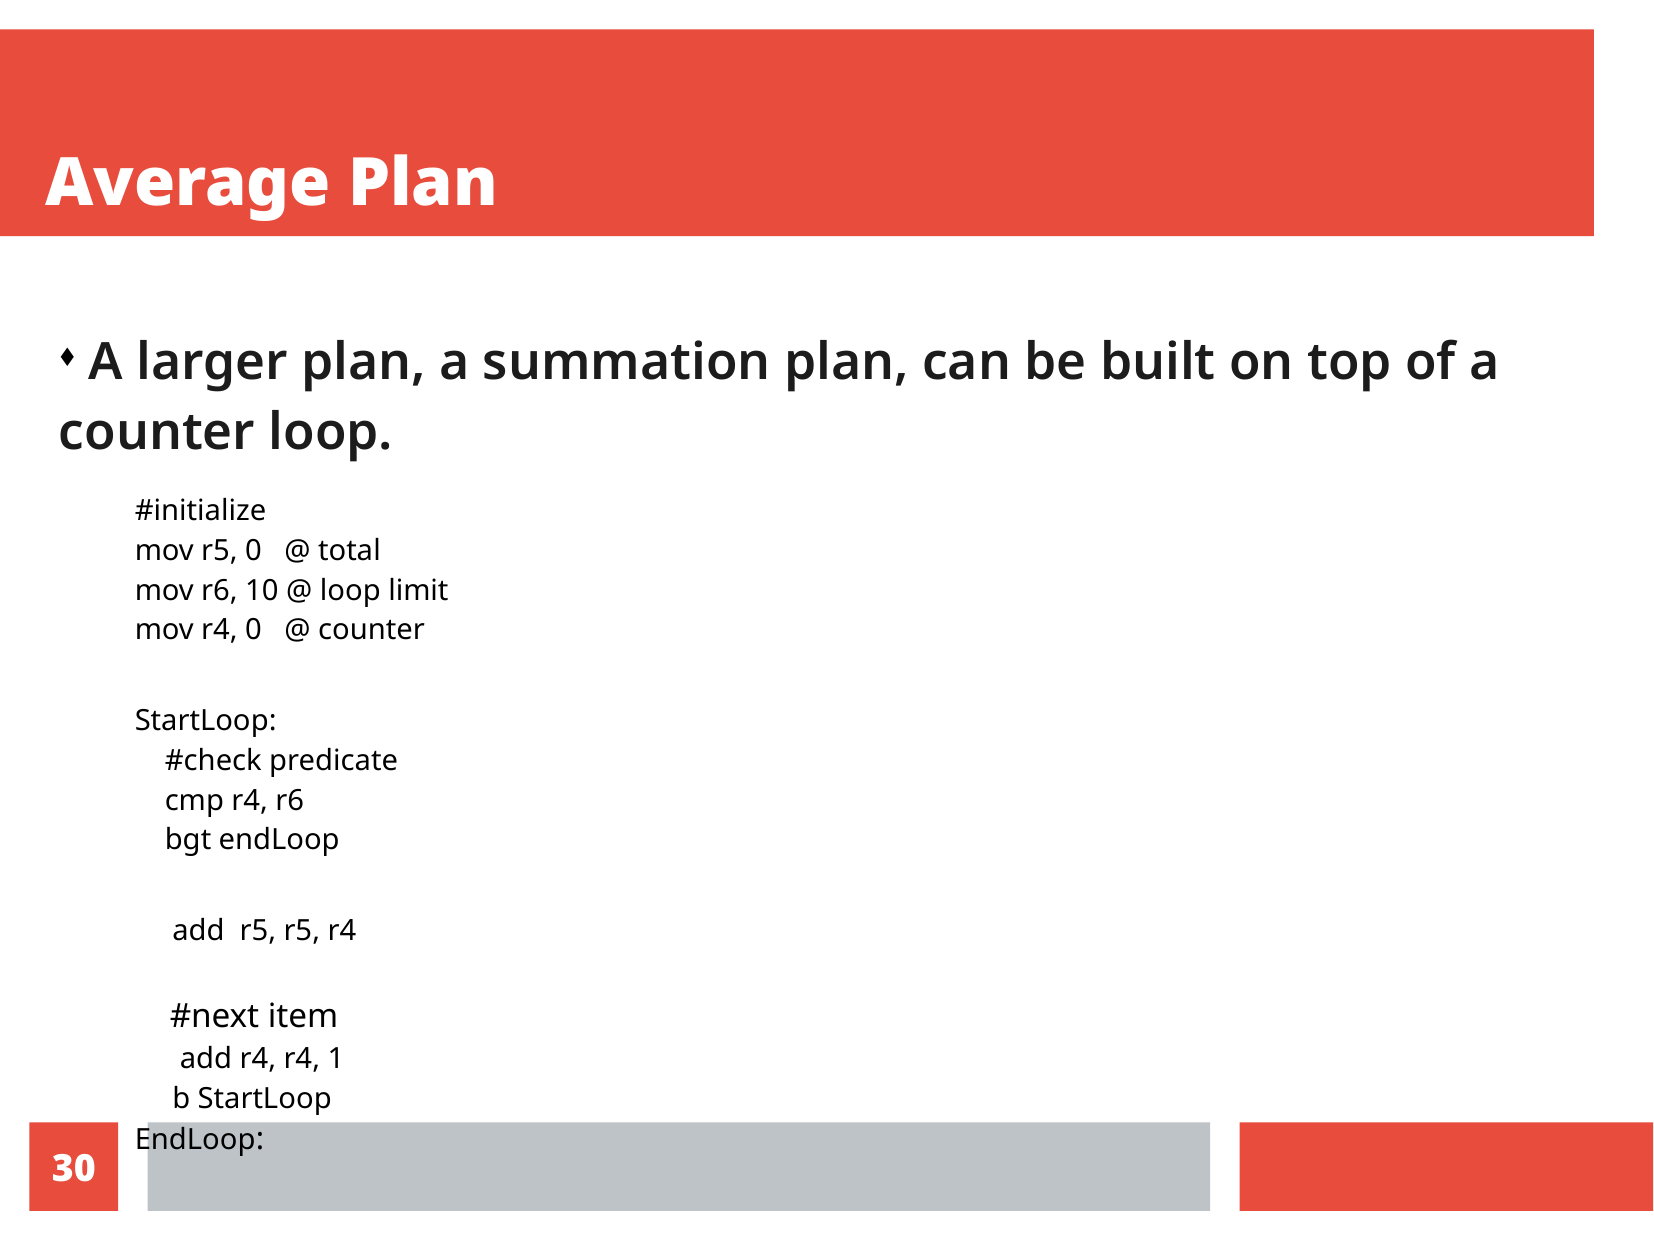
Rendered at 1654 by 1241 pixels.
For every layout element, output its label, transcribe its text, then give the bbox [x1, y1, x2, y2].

list A larger plan, a summation plan, can be built on top of a counter loop. [58, 324, 1565, 466]
text_box #initialize mov r5, 0 @ total mov r6, 10 @ loop limit mov r4, 0 @ counter StartLoop: #check predicate cmp r4, r6 bgt endLoop add r5, r5, r4 #next item add r4, r4, 1 b StartLoop EndLoop: [120, 482, 1081, 1116]
title Average Plan [45, 77, 1580, 226]
